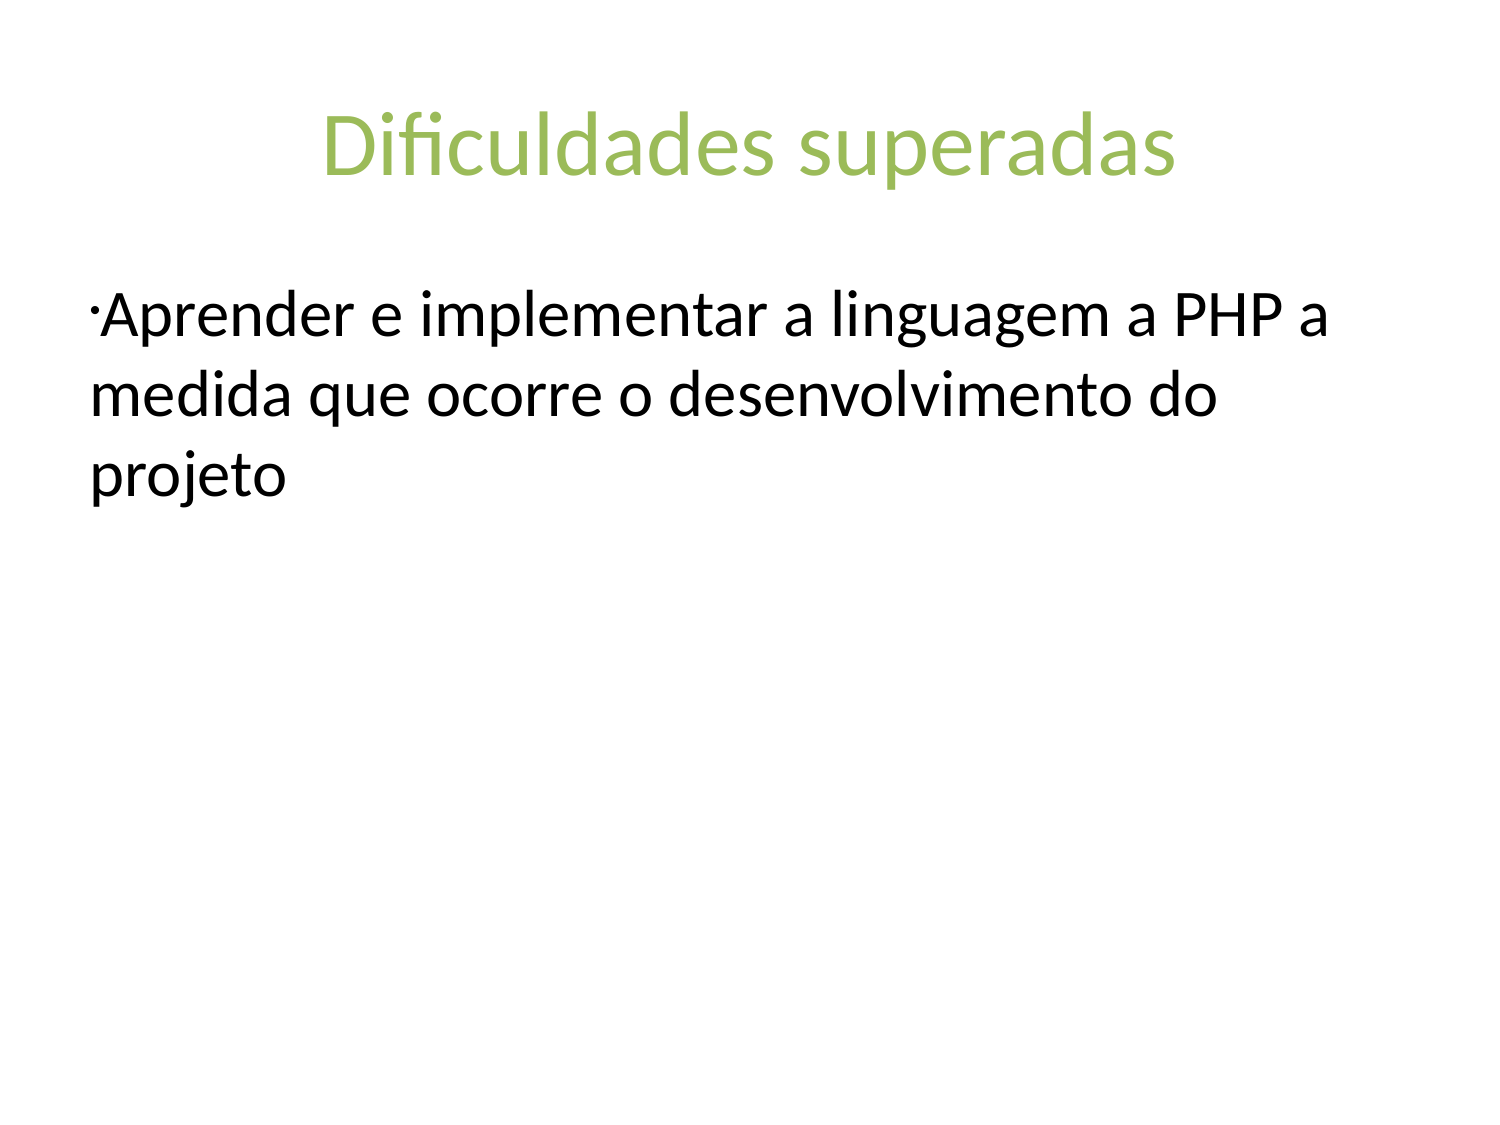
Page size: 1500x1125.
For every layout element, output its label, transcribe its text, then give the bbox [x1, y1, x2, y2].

list Aprender e implementar a linguagem a PHP a medida que ocorre o desenvolvimento do projeto [75, 262, 1425, 1005]
title Dificuldades superadas [75, 45, 1425, 233]
